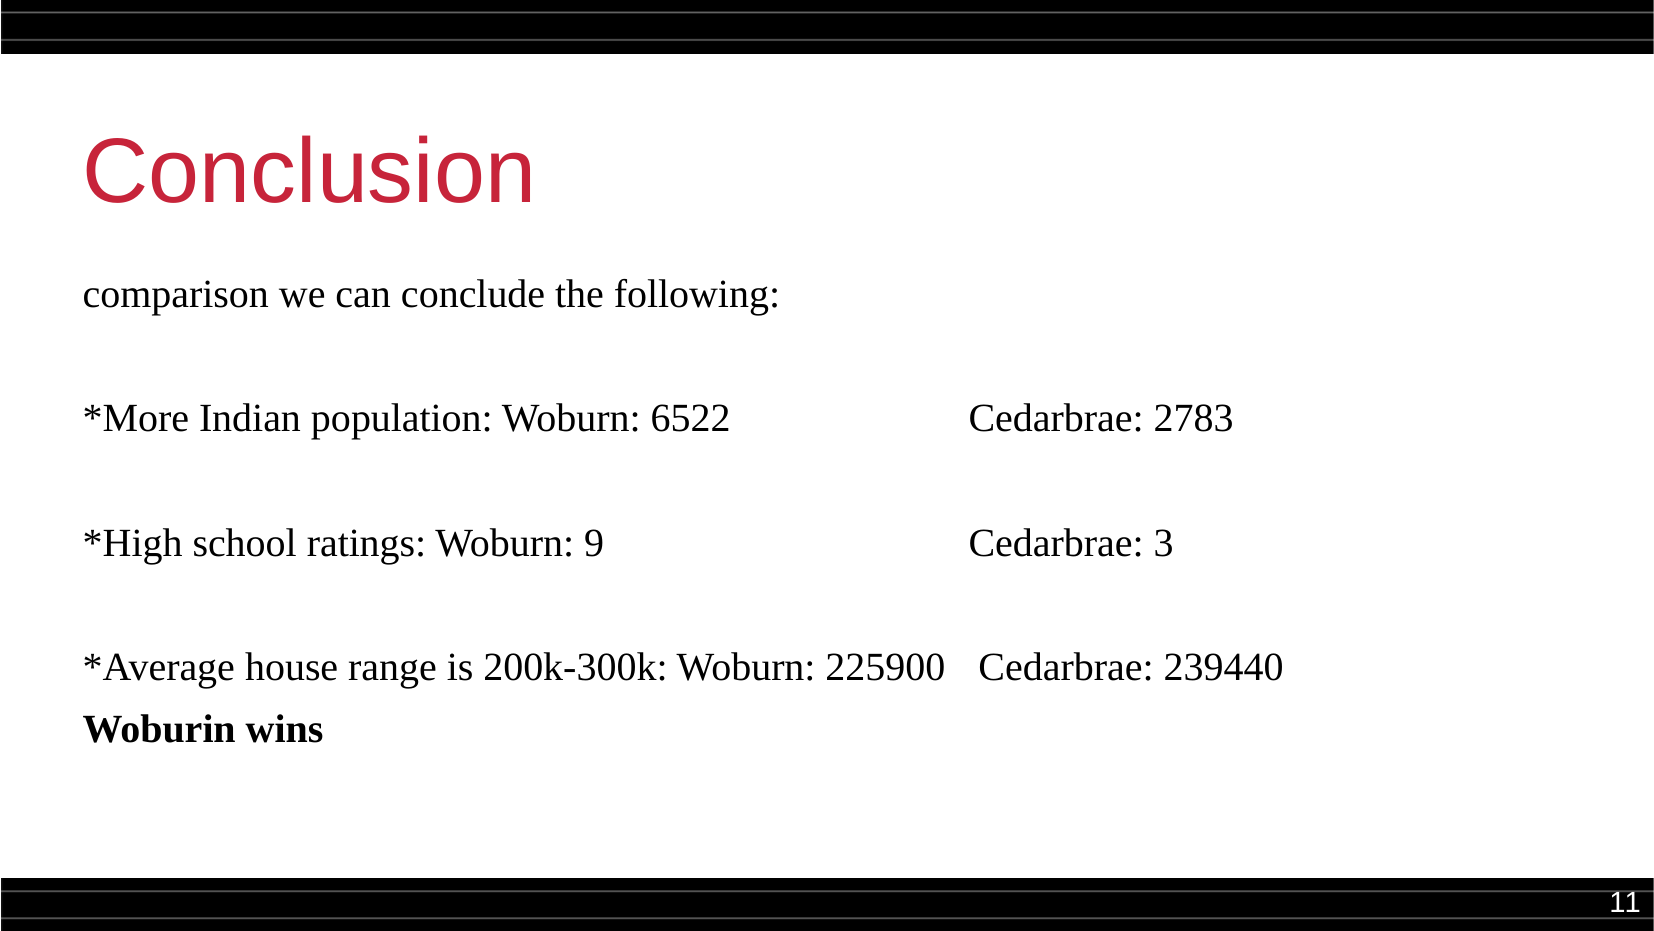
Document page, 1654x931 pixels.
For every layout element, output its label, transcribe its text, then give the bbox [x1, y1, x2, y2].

picture [1, 878, 1654, 931]
title Conclusion [82, 92, 1571, 249]
picture [1, 0, 1654, 54]
list comparison we can conclude the following: *More Indian population: Woburn: 6522 Cedarbrae: 2783 *High school ratings: Woburn: 9 Cedarbrae: 3 *Average house range is 200k-300k: Woburn: 225900 Cedarbrae: 239440 Woburin wins [82, 271, 1571, 758]
